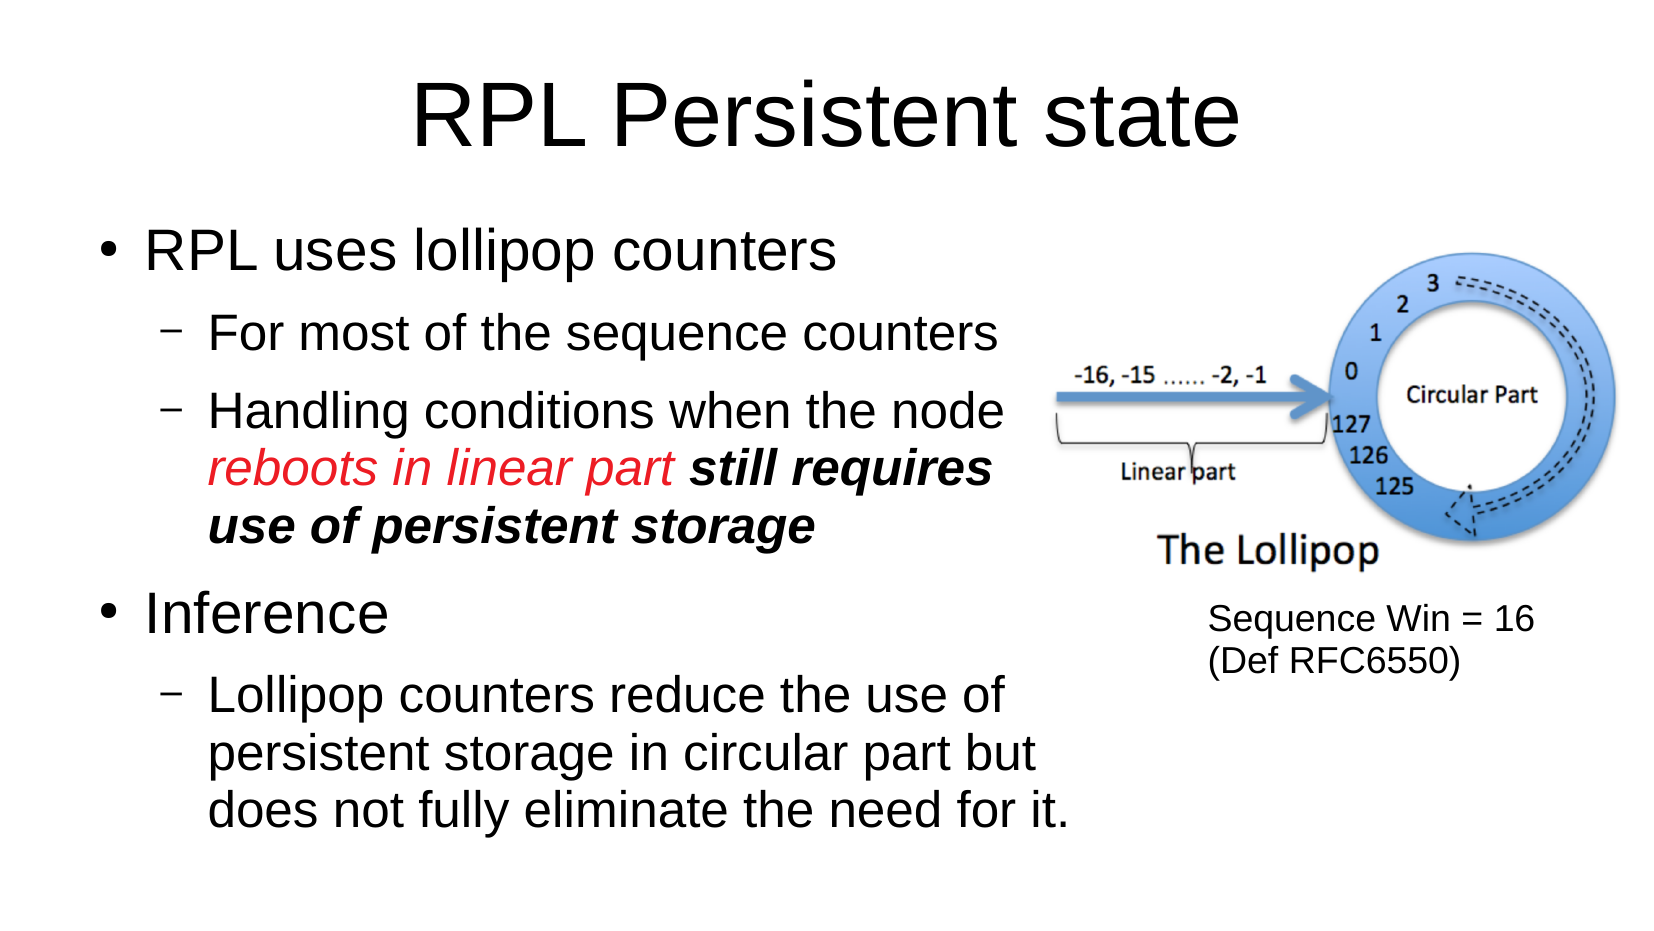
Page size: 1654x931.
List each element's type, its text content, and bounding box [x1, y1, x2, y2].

picture [1075, 239, 1646, 591]
list RPL uses lollipop counters For most of the sequence counters Handling conditions when the node reboots in linear part still requires use of persistent storage Inference Lollipop counters reduce the use of persistent storage in circular part but does not fully eliminate the need for it. [82, 217, 1075, 898]
title RPL Persistent state [82, 37, 1571, 193]
text_box Sequence Win = 16 (Def RFC6550) [1192, 590, 1583, 697]
